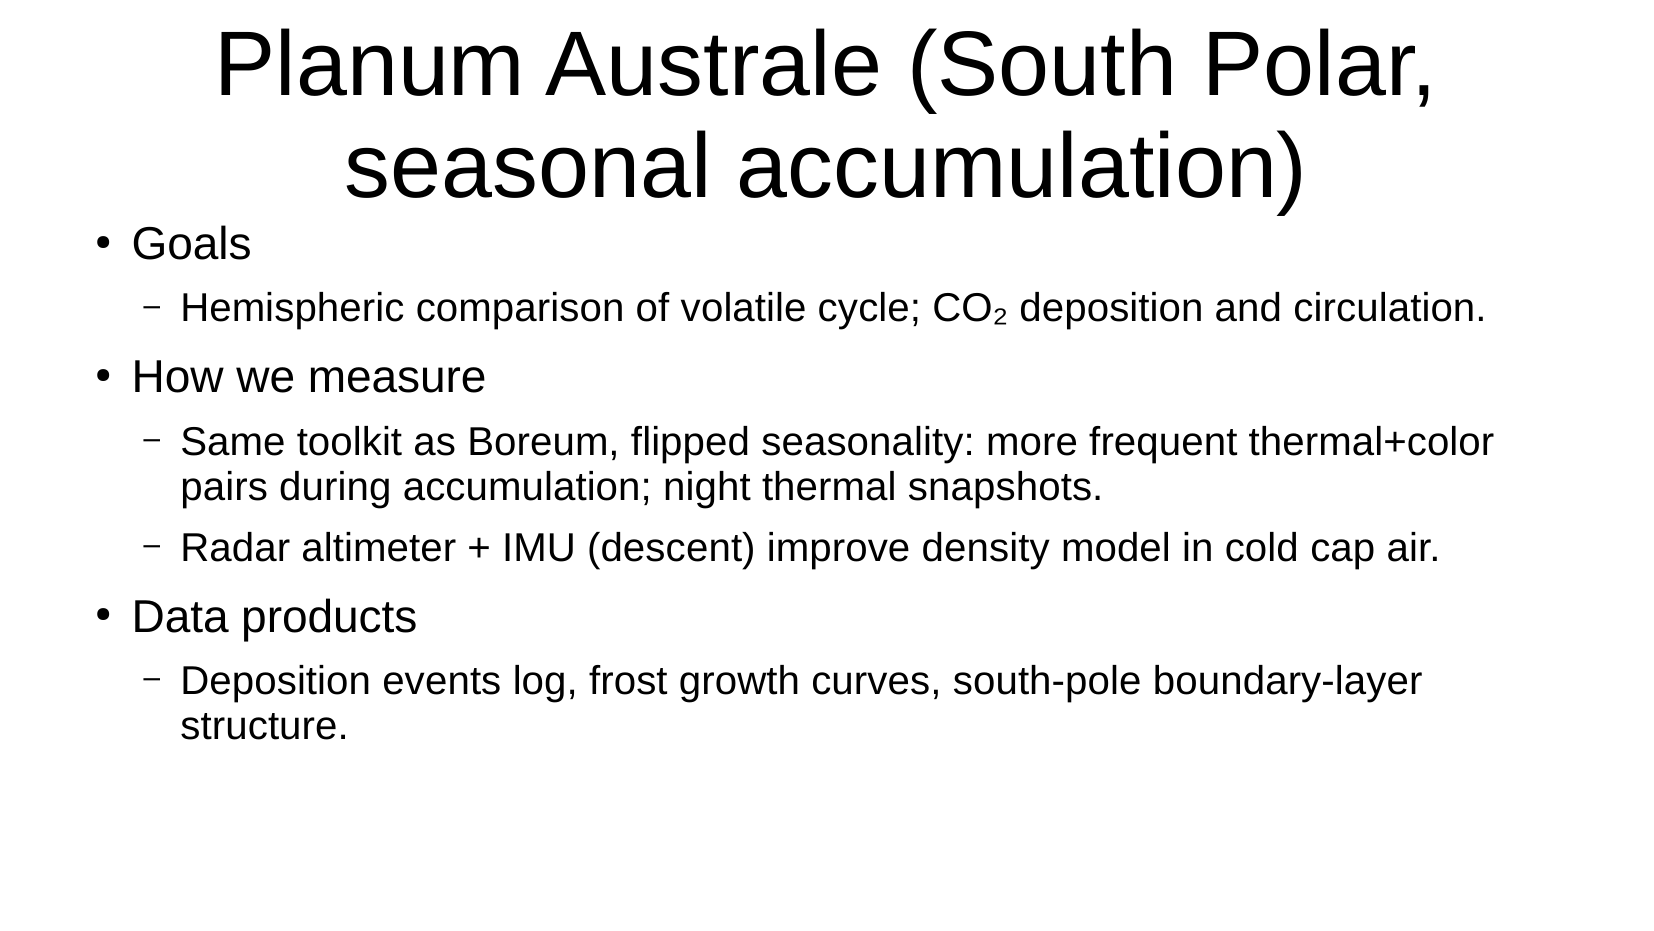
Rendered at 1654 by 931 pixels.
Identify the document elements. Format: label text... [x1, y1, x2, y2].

title Planum Australe (South Polar, seasonal accumulation) [82, 12, 1571, 217]
list Goals Hemispheric comparison of volatile cycle; CO₂ deposition and circulation. How we measure Same toolkit as Boreum, flipped seasonality: more frequent thermal+color pairs during accumulation; night thermal snapshots. Radar altimeter + IMU (descent) improve density model in cold cap air. Data products Deposition events log, frost growth curves, south-pole boundary-layer structure. [82, 217, 1571, 758]
